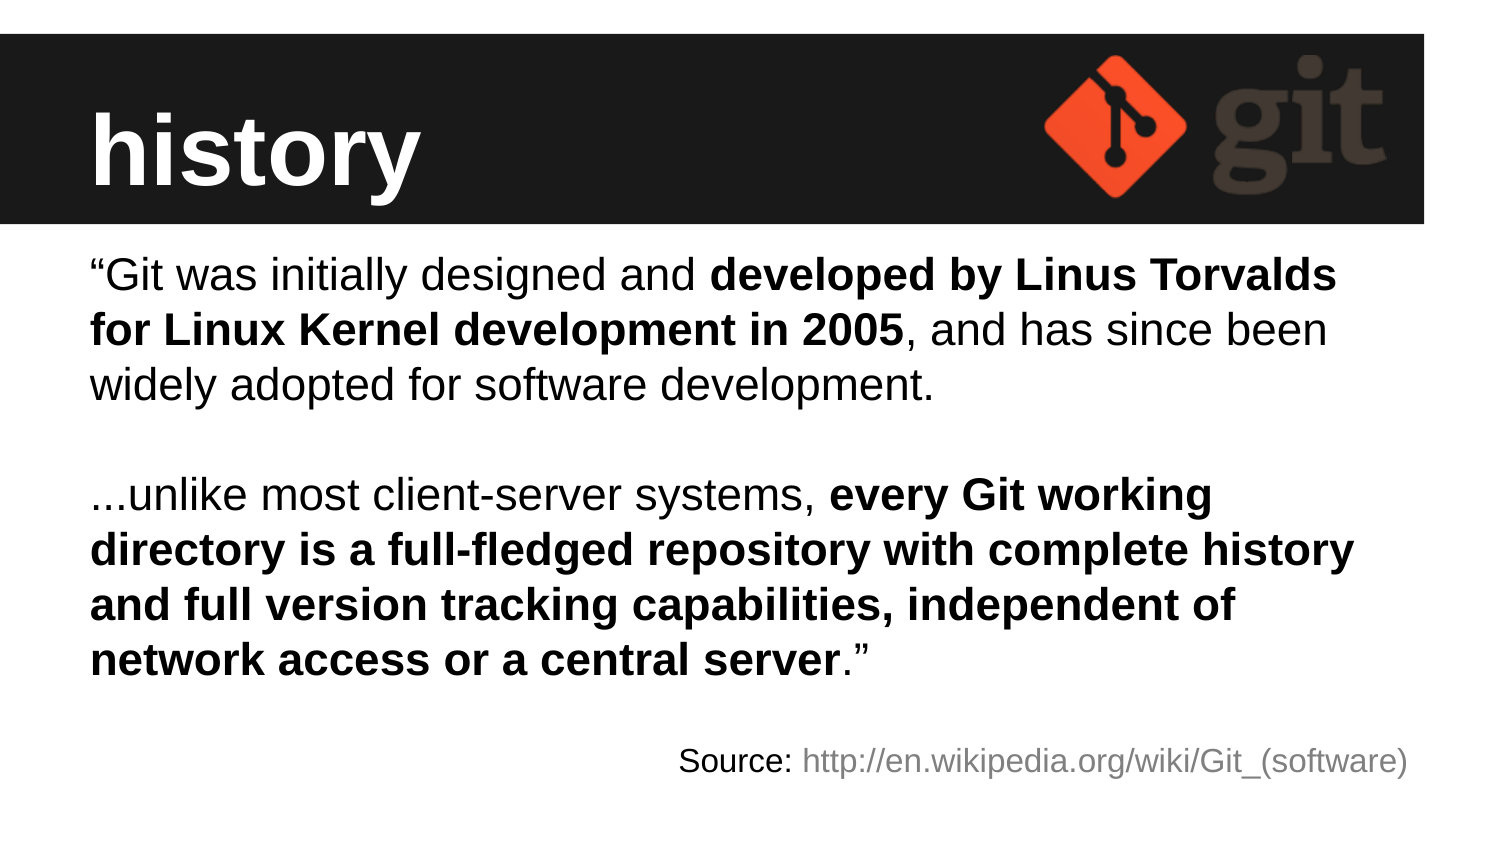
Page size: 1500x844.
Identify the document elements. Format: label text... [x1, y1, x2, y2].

text_box history [75, 33, 1425, 221]
text_box “Git was initially designed and developed by Linus Torvalds for Linux Kernel development in 2005, and has since been widely adopted for software development. ...unlike most client-server systems, every Git working directory is a full-fledged repository with complete history and full version tracking capabilities, independent of network access or a central server.” Source: http://en.wikipedia.org/wiki/Git_(software) [75, 229, 1425, 798]
picture [1044, 55, 1387, 199]
